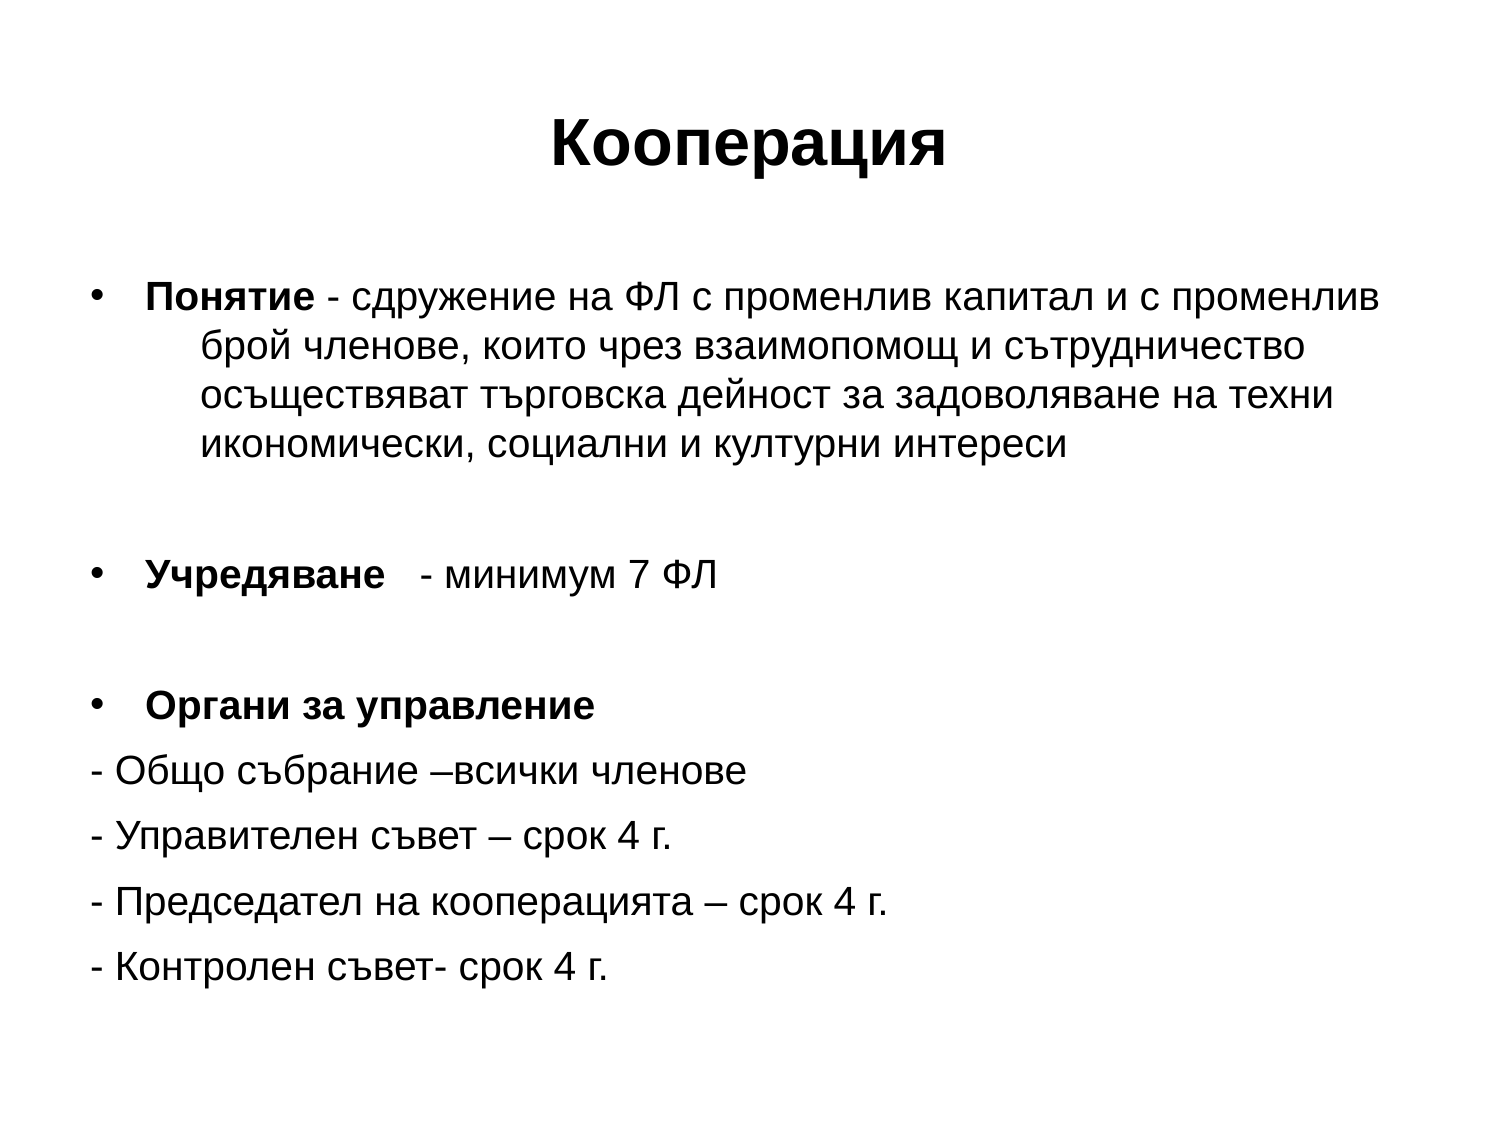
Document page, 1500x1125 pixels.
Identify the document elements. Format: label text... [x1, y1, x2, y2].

list Понятие - сдружение на ФЛ с променлив капитал и с променлив брой членове, които чрез взаимопомощ и сътрудничество осъществяват търговска дейност за задоволяване на техни икономически, социални и културни интереси Учредяване - минимум 7 ФЛ Органи за управление - Общо събрание –всички членове - Управителен съвет – срок 4 г. - Председател на кооперацията – срок 4 г. - Контролен съвет- срок 4 г. [75, 262, 1426, 1005]
title Кооперация [75, 45, 1426, 233]
